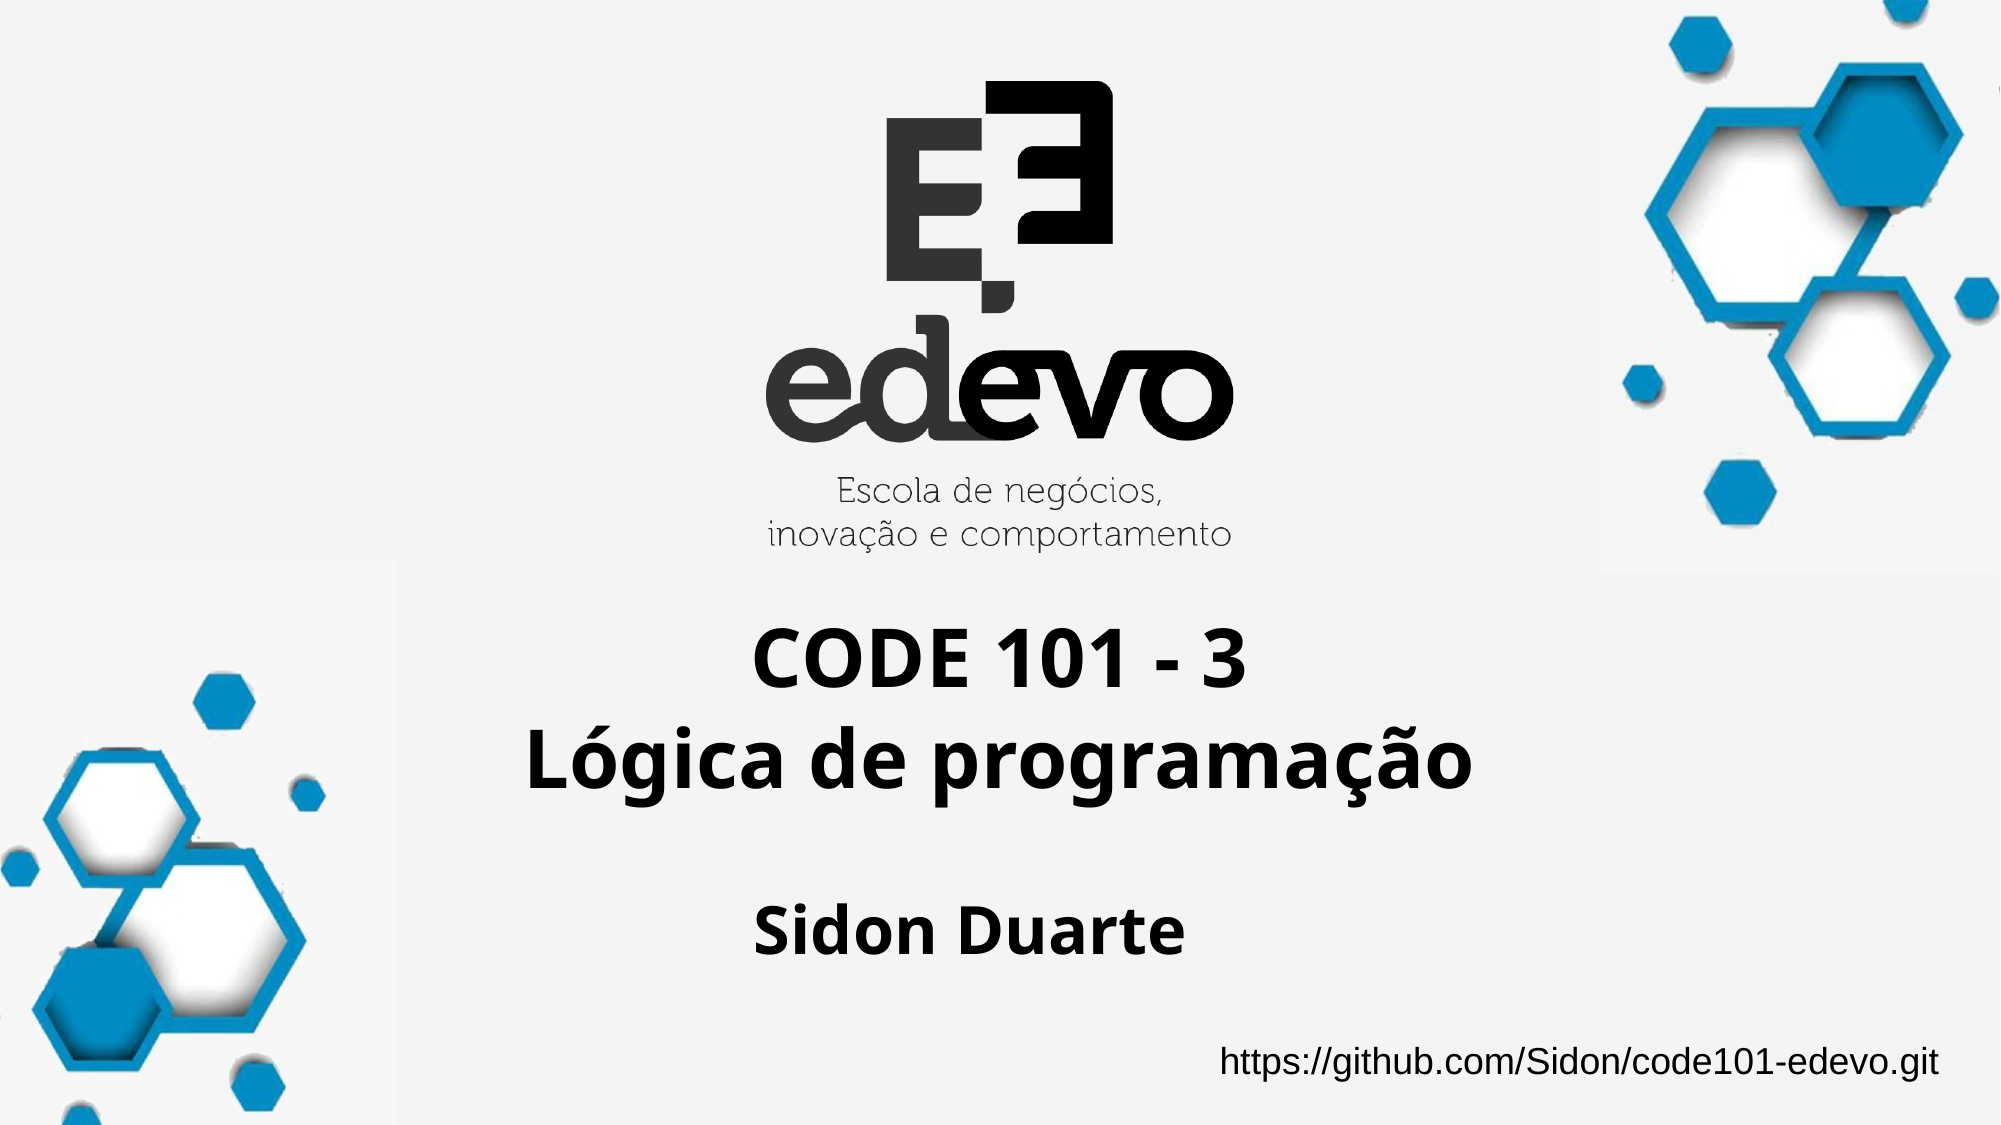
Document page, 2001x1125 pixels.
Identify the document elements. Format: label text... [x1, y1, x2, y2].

picture [0, 561, 398, 1125]
picture [705, 20, 1295, 566]
title CODE 101 - 3 Lógica de programação [436, 598, 1564, 816]
text_box Sidon Duarte [738, 873, 1294, 976]
picture [1600, 0, 2000, 573]
text_box https://github.com/Sidon/code101-edevo.git [1204, 1033, 1955, 1091]
